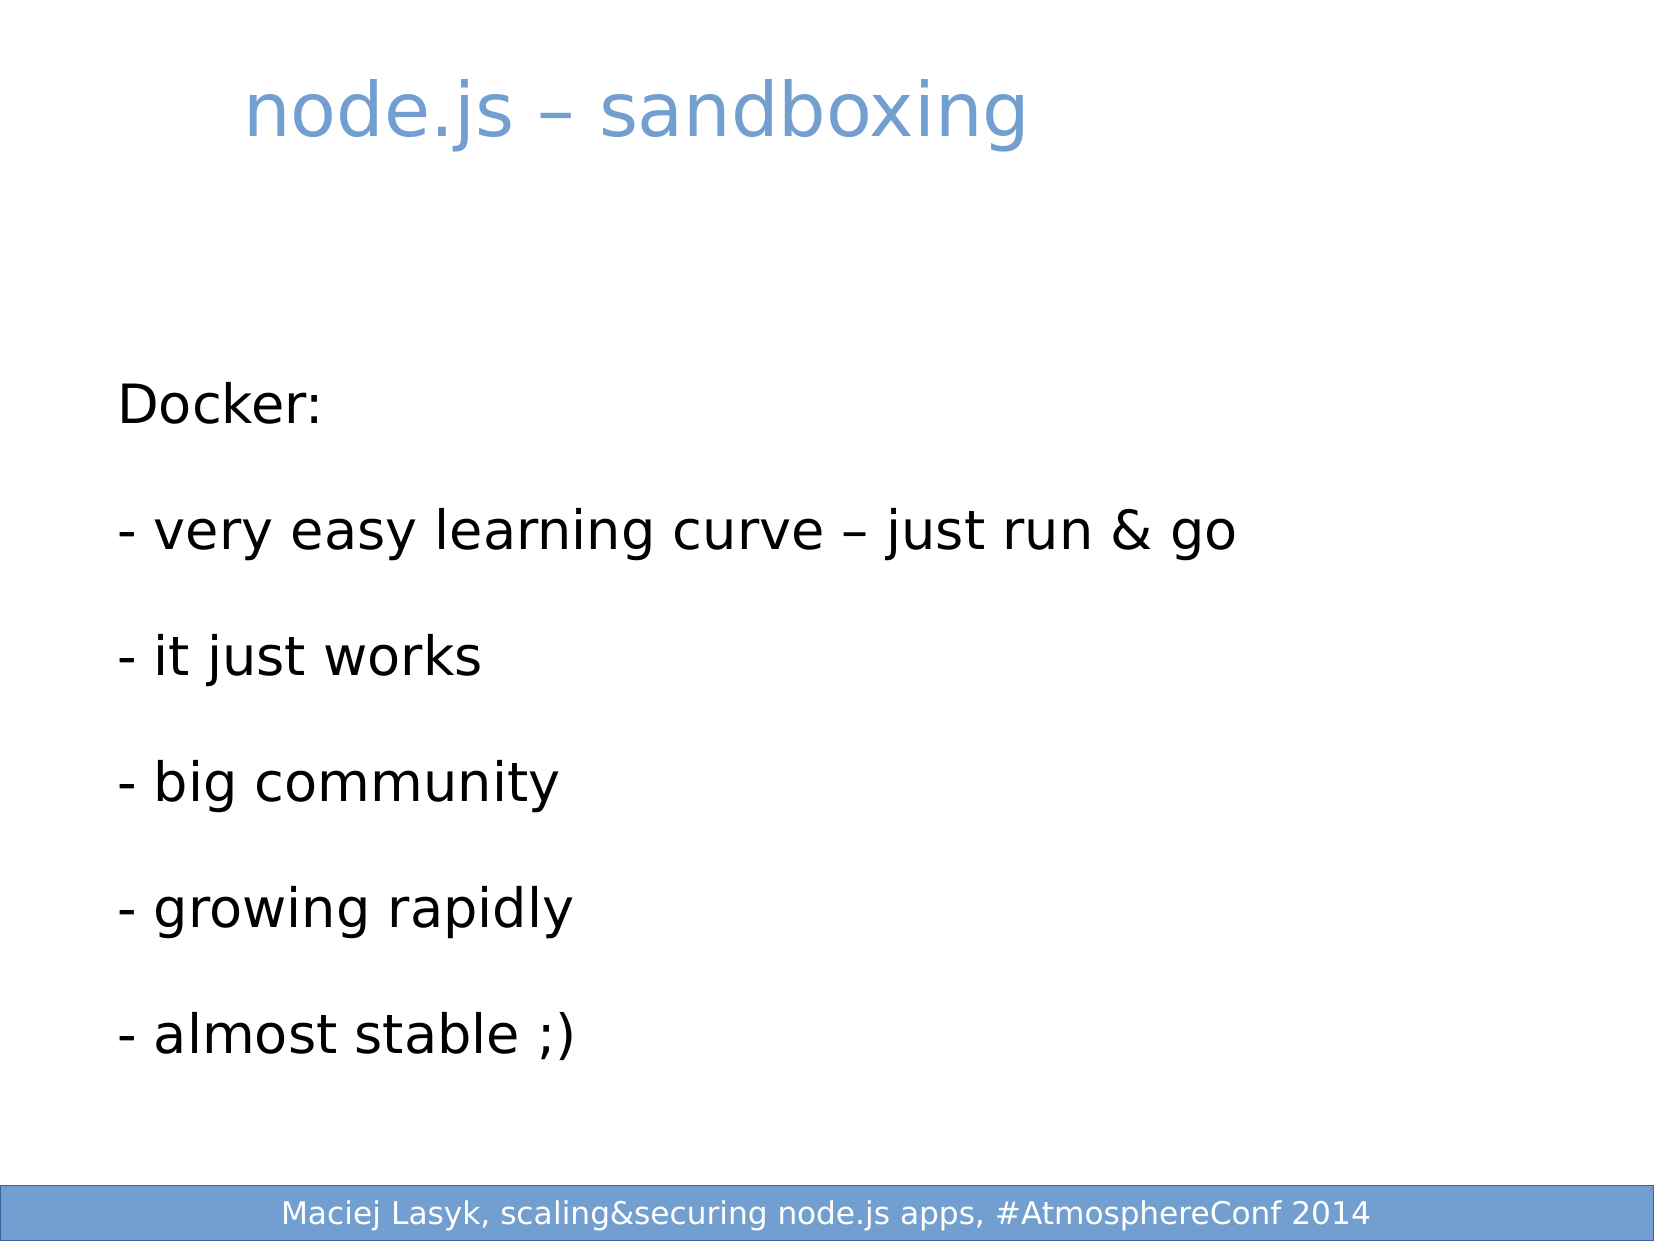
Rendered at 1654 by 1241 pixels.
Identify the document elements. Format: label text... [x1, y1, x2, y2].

text_box [0, 1185, 1654, 1241]
text_box node.js – sandboxing [228, 60, 1046, 163]
text_box Docker: - very easy learning curve – just run & go - it just works - big community - growing rapidly - almost stable ;) [102, 303, 1255, 1012]
text_box Maciej Lasyk, scaling&securing node.js apps, #AtmosphereConf 2014 [266, 1188, 1388, 1240]
